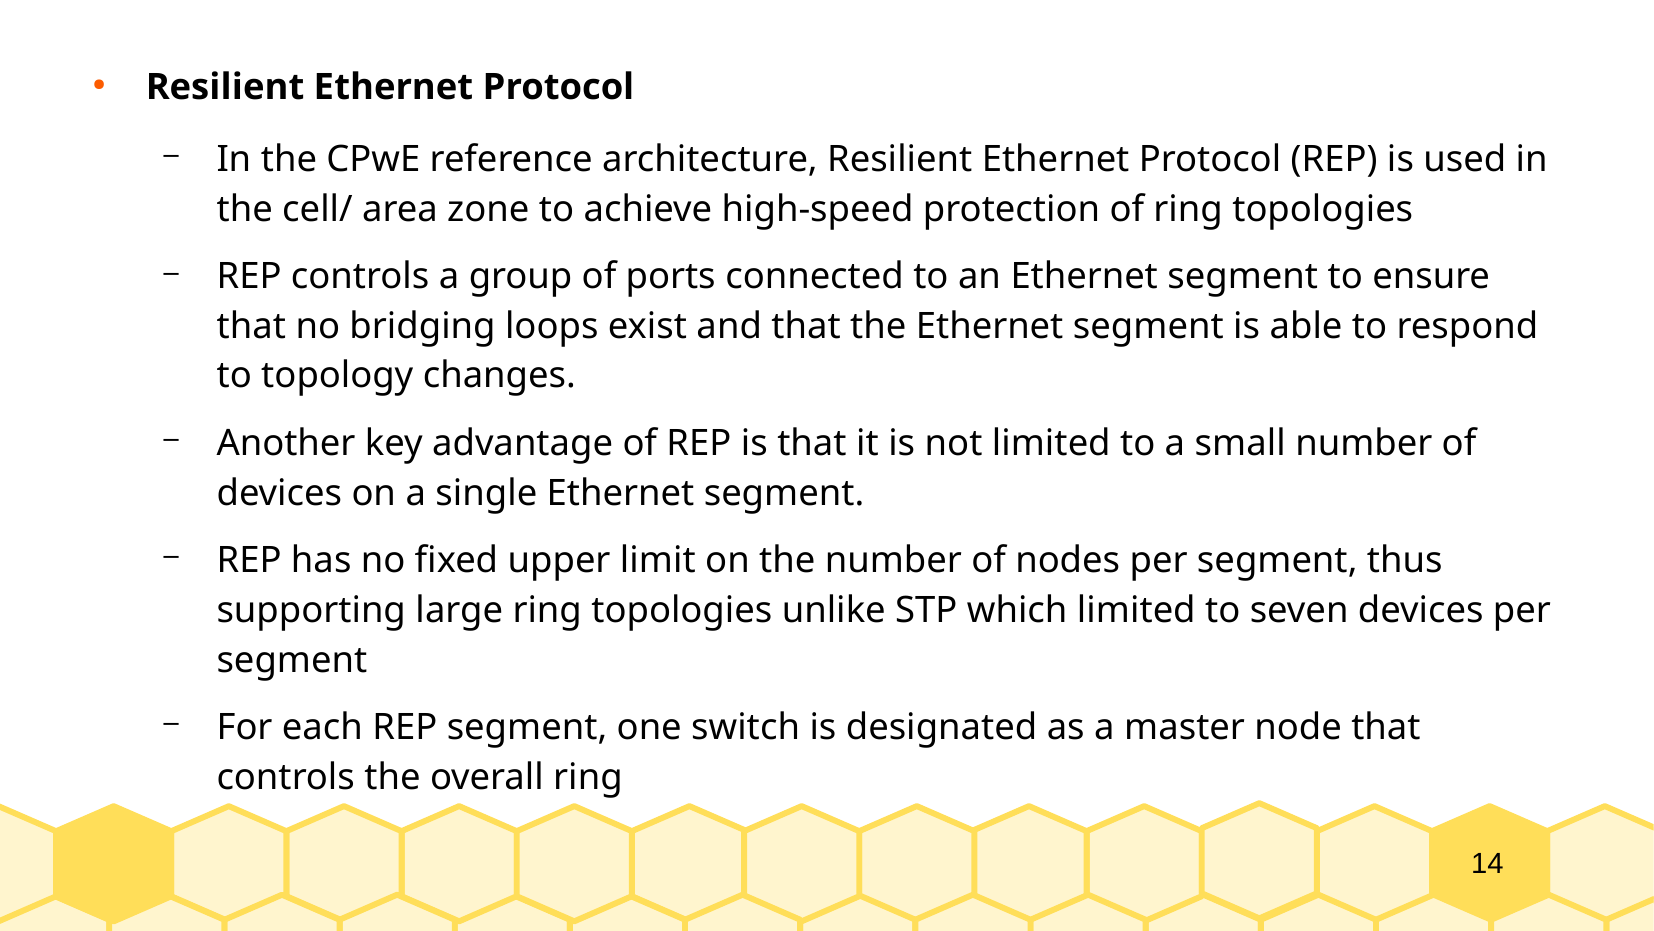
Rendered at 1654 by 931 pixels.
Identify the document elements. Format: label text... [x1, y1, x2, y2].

list Resilient Ethernet Protocol In the CPwE reference architecture, Resilient Ethernet Protocol (REP) is used in the cell/ area zone to achieve high-speed protection of ring topologies REP controls a group of ports connected to an Ethernet segment to ensure that no bridging loops exist and that the Ethernet segment is able to respond to topology changes. Another key advantage of REP is that it is not limited to a small number of devices on a single Ethernet segment. REP has no fixed upper limit on the number of nodes per segment, thus supporting large ring topologies unlike STP which limited to seven devices per segment For each REP segment, one switch is designated as a master node that controls the overall ring [75, 60, 1564, 901]
